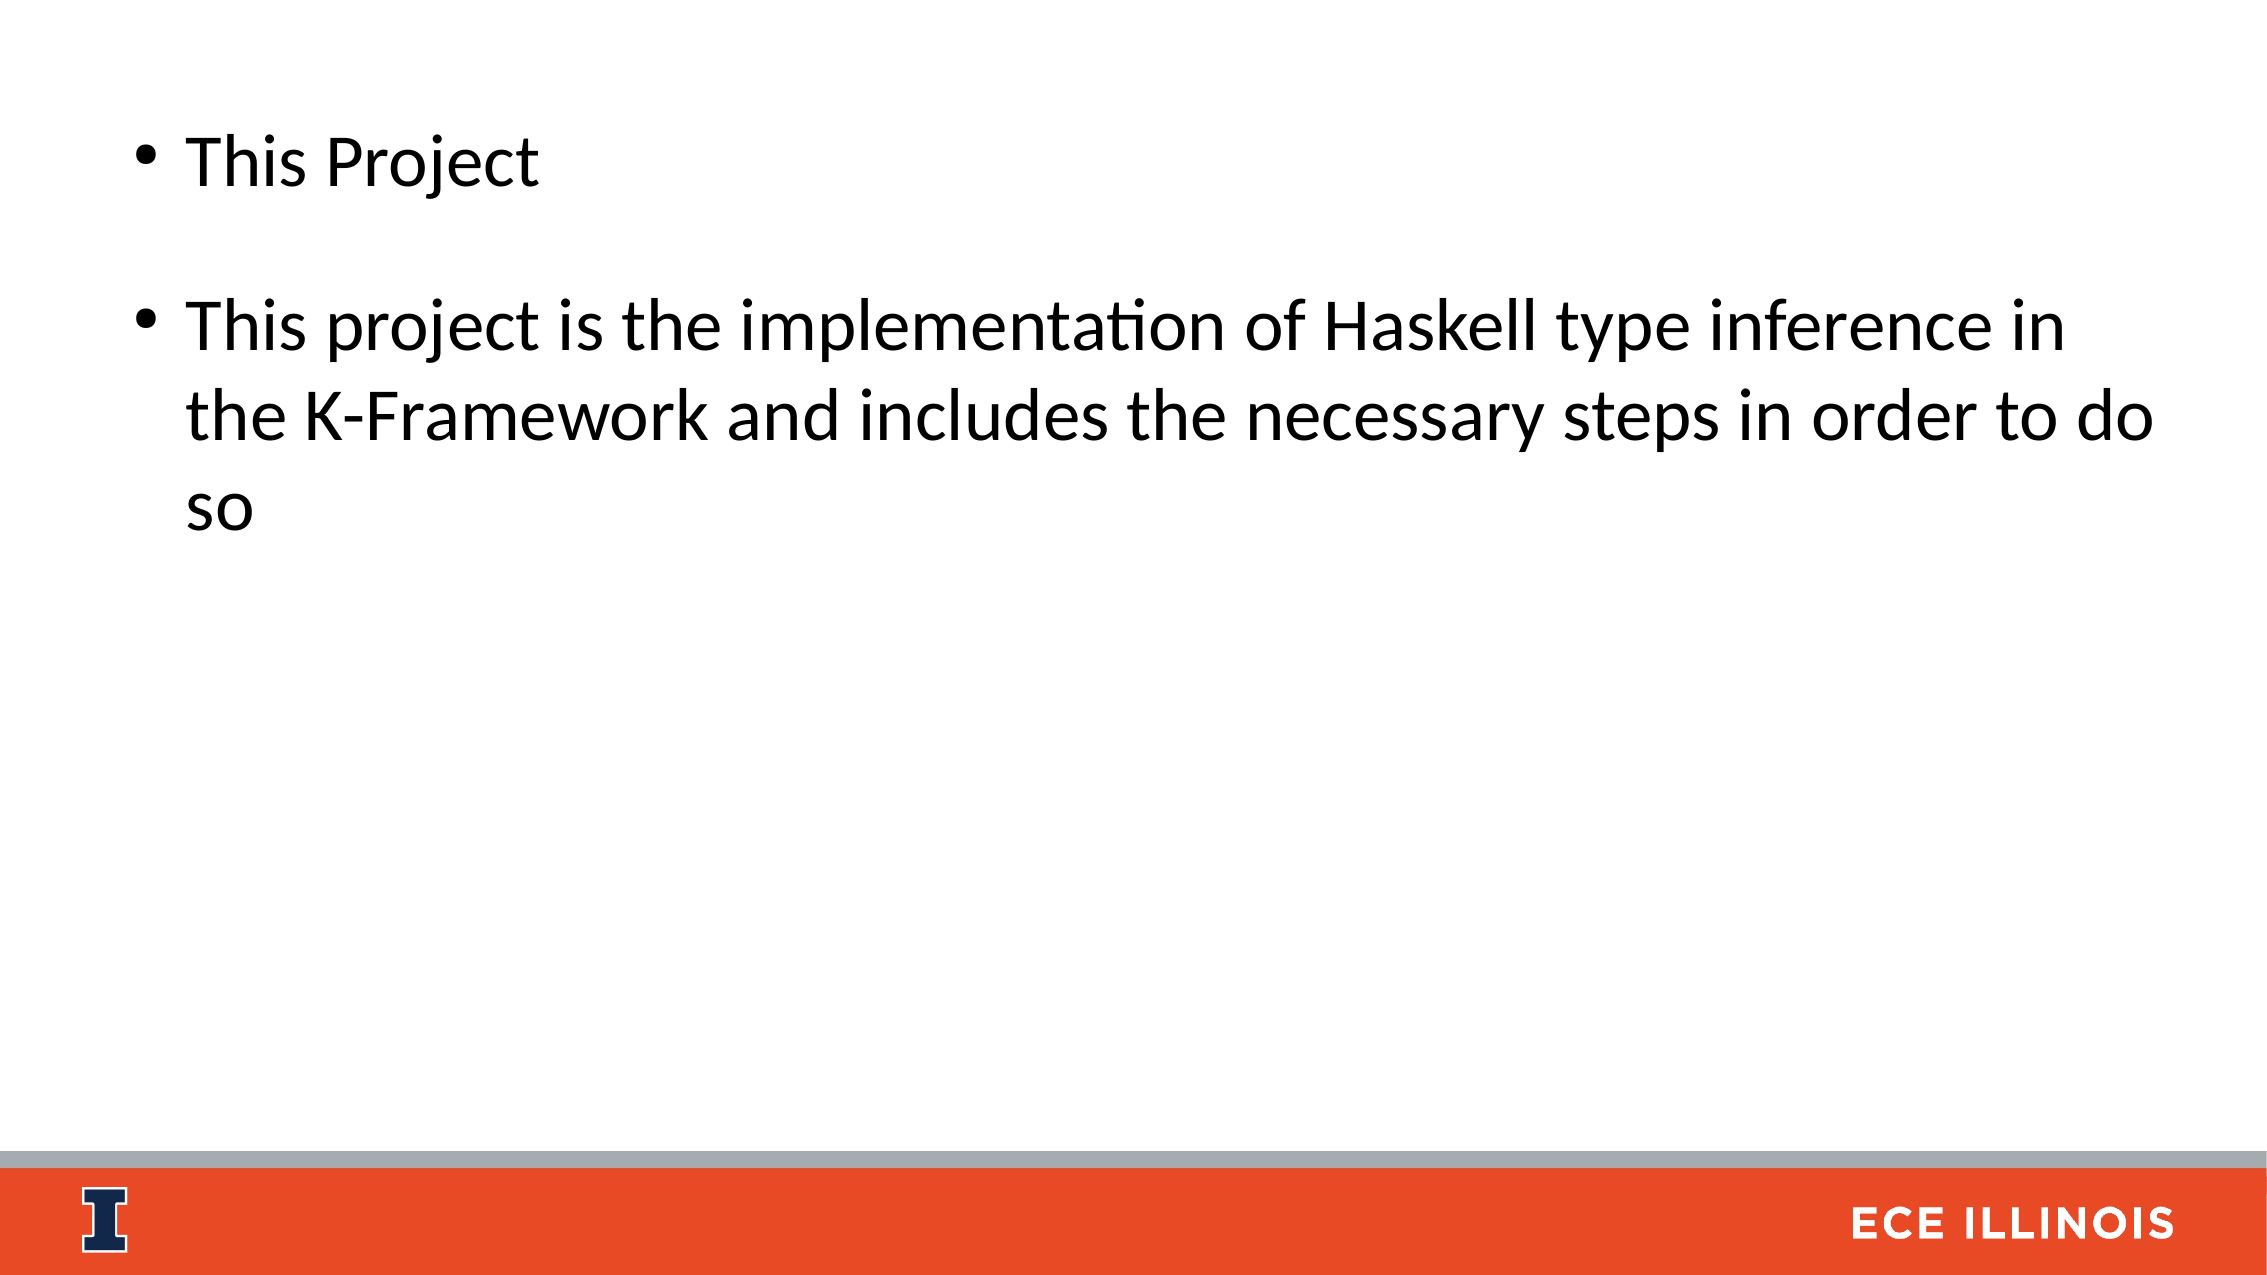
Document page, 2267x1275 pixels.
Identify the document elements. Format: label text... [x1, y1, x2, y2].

picture [0, 1151, 2267, 1258]
list This project is the implementation of Haskell type inference in the K-Framework and includes the necessary steps in order to do so [100, 267, 2184, 1102]
list This Project [100, 104, 2173, 224]
picture [1853, 1206, 2173, 1239]
